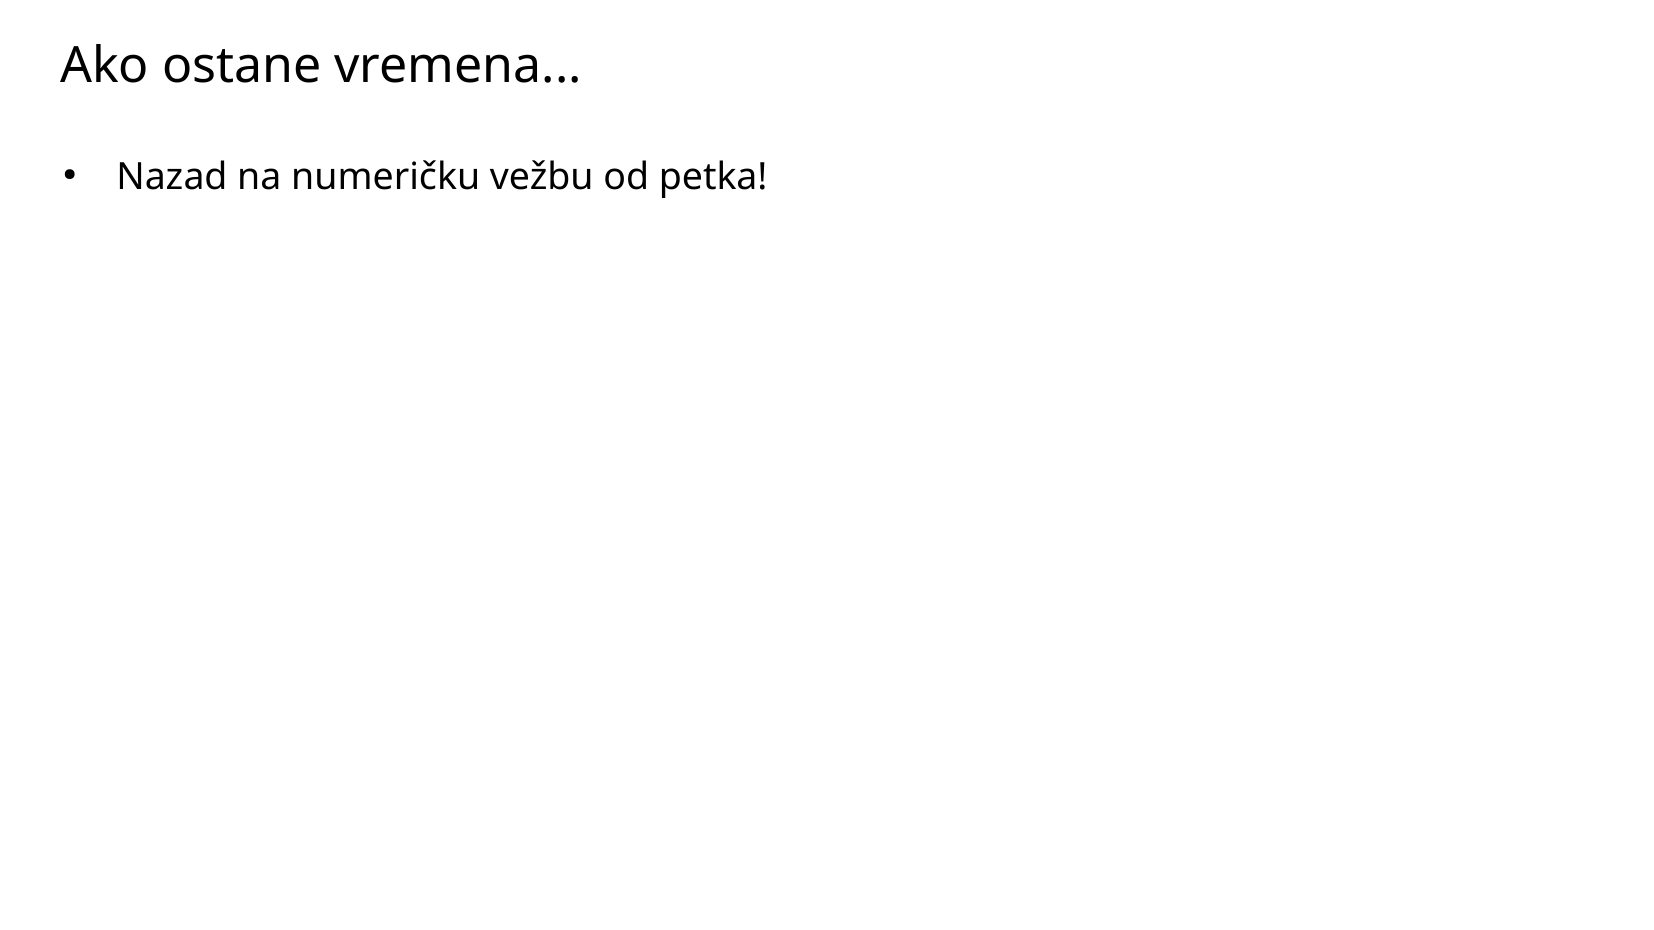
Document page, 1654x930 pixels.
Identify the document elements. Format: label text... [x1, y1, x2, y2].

title Ako ostane vremena... [59, 13, 1648, 113]
list Nazad na numeričku vežbu od petka! [45, 149, 1635, 880]
